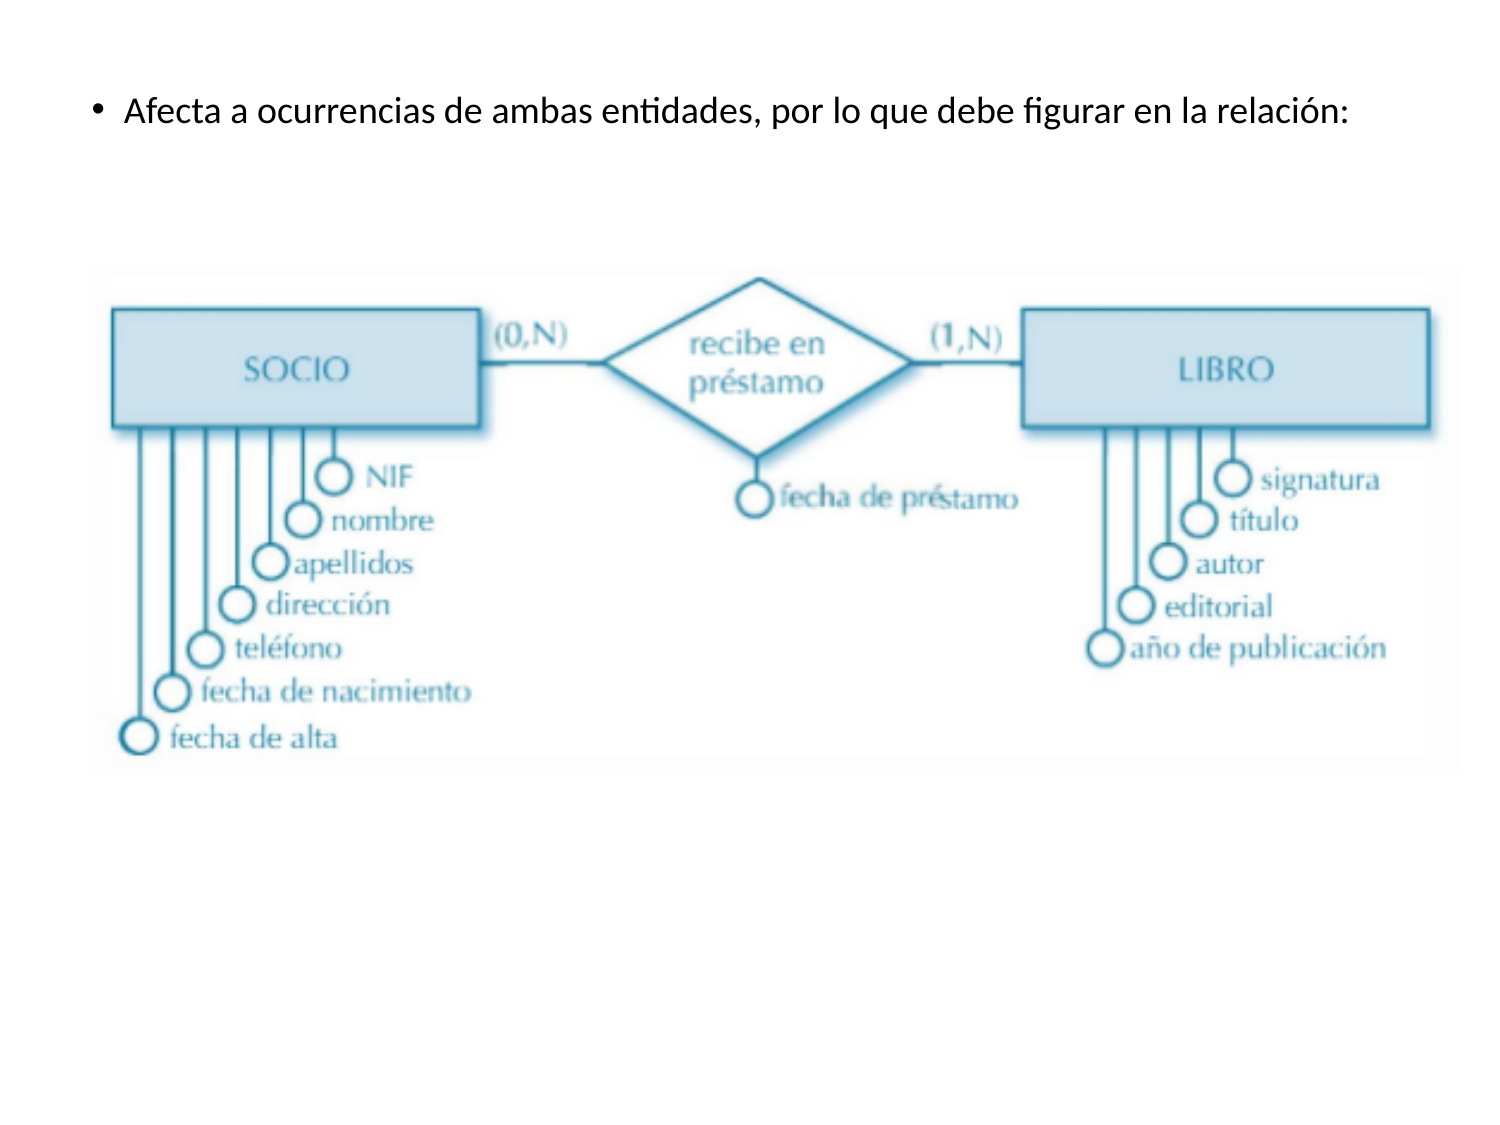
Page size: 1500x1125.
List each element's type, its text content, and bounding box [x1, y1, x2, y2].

picture [88, 266, 1458, 775]
list Afecta a ocurrencias de ambas entidades, por lo que debe figurar en la relación: [76, 78, 1427, 178]
